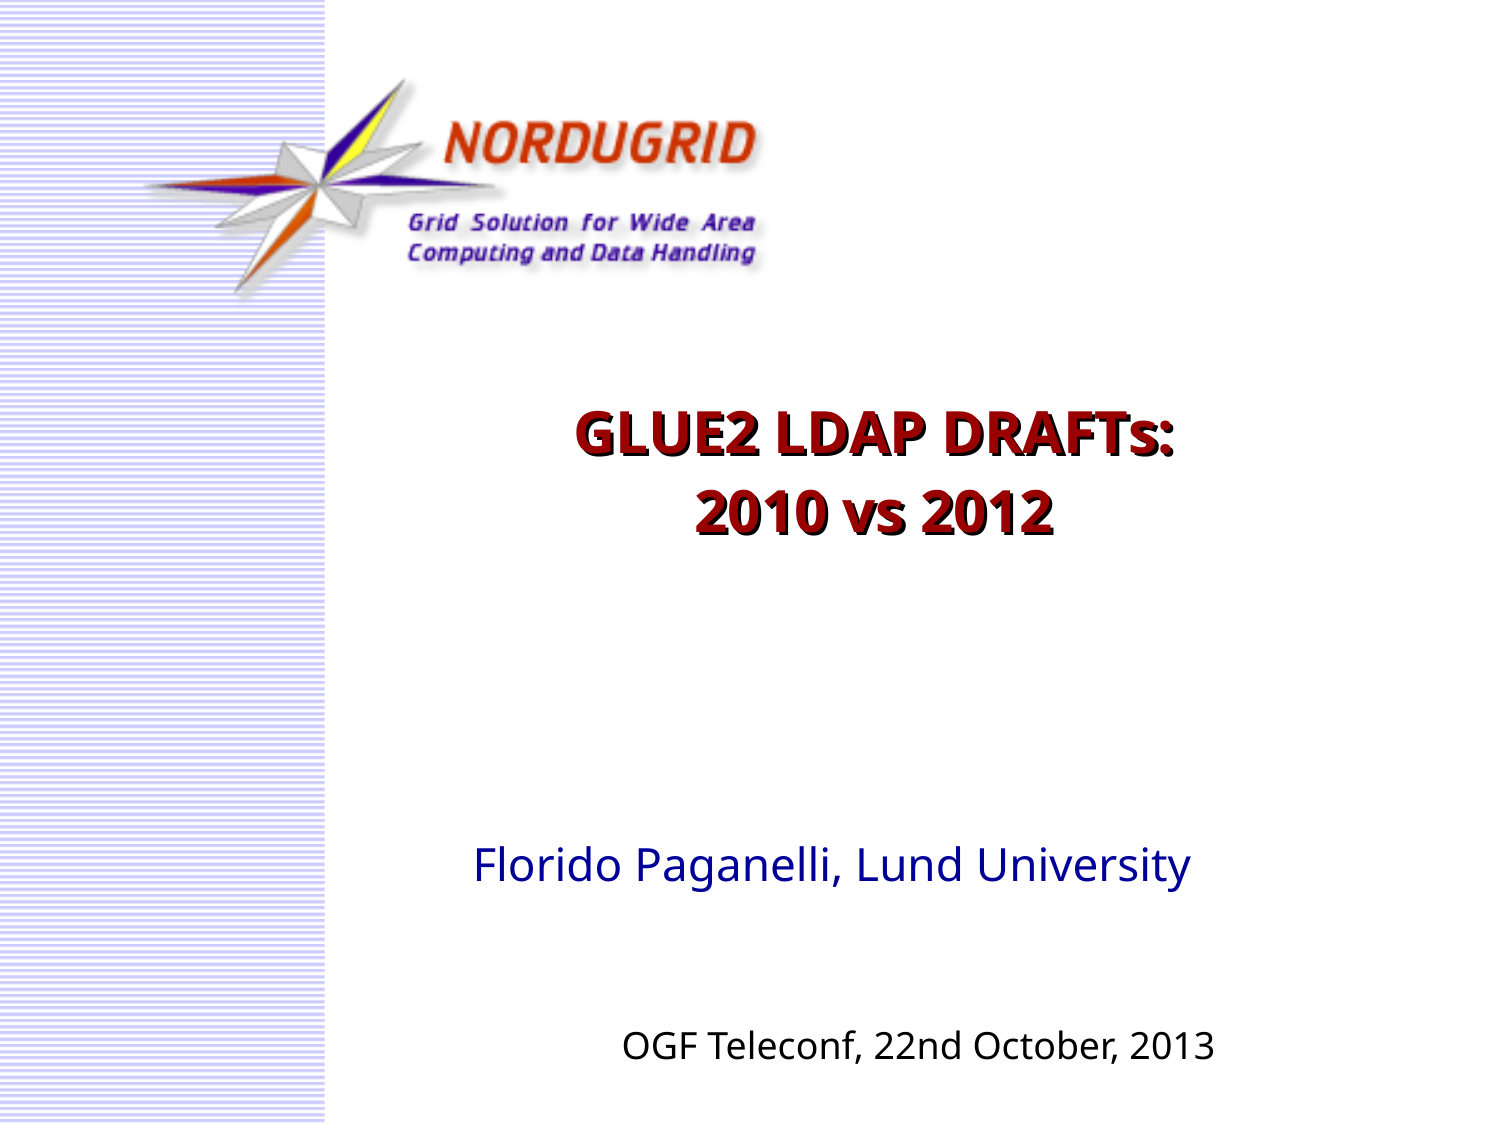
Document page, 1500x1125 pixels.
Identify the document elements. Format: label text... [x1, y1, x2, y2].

title GLUE2 LDAP DRAFTs: 2010 vs 2012 [360, 341, 1388, 599]
text_box OGF Teleconf, 22nd October, 2013 [375, 1012, 1463, 1071]
subtitle Florido Paganelli, Lund University [472, 649, 1300, 918]
picture [0, 0, 774, 1125]
